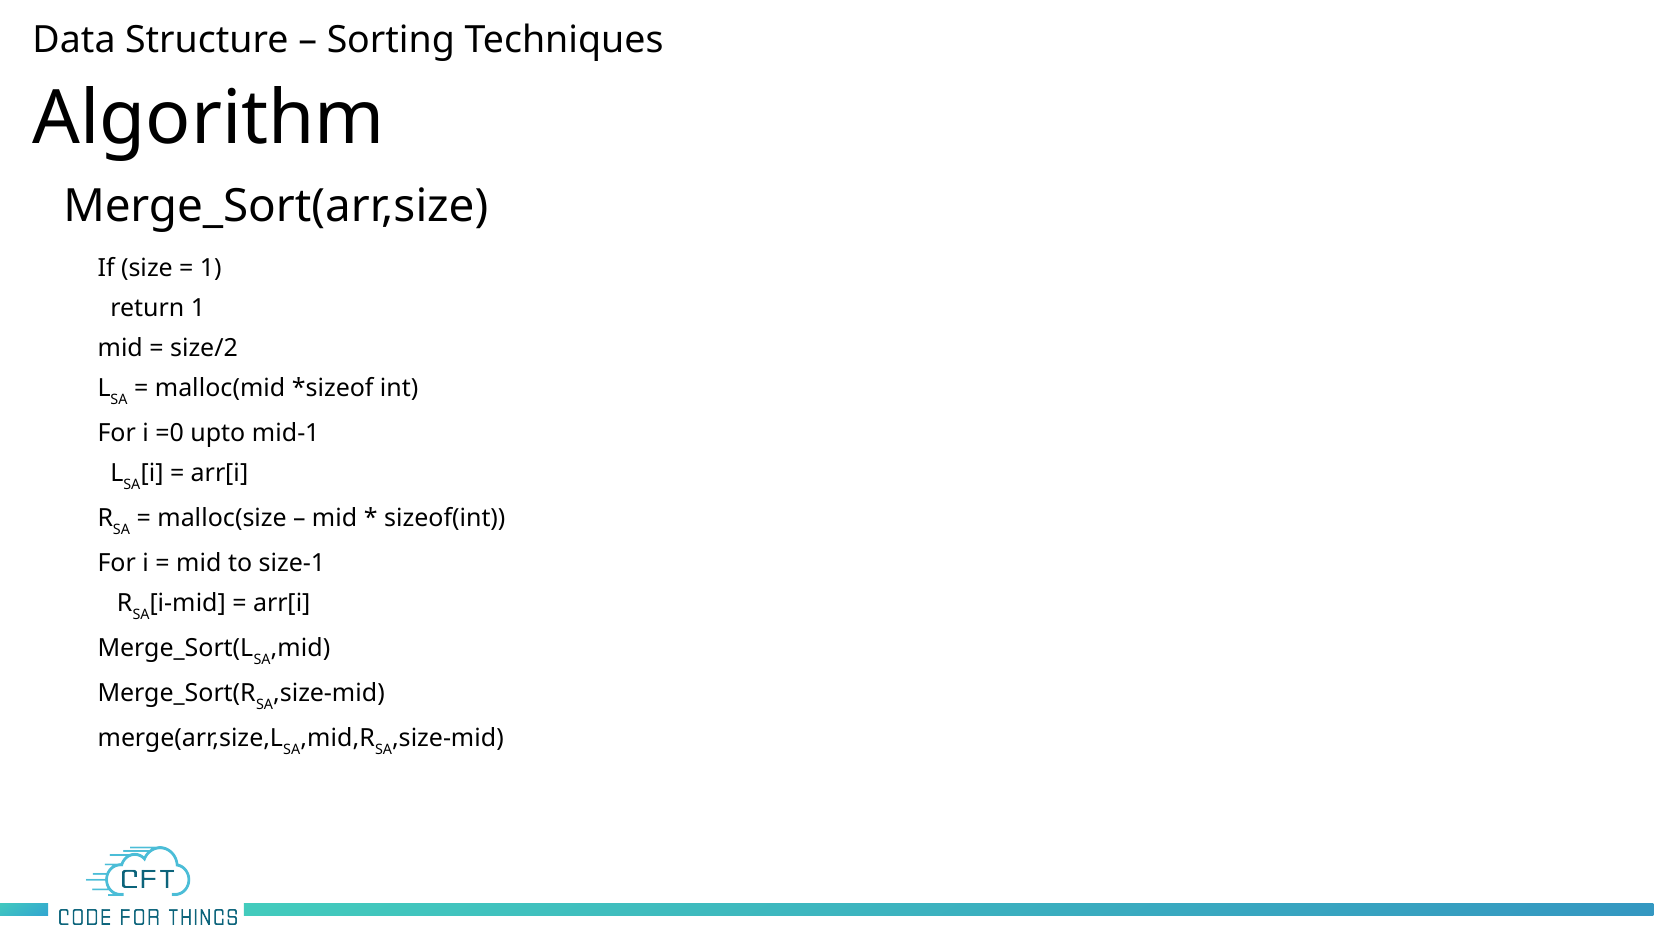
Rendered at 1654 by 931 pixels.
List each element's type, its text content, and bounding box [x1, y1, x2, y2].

picture [59, 846, 237, 925]
title Data Structure – Sorting Techniques Algorithm [32, 12, 1184, 166]
text_box If (size = 1) return 1 mid = size/2 LSA = malloc(mid *sizeof int) For i =0 upto mid-1 LSA[i] = arr[i] RSA = malloc(size – mid * sizeof(int)) For i = mid to size-1 RSA[i-mid] = arr[i] Merge_Sort(LSA,mid) Merge_Sort(RSA,size-mid) merge(arr,size,LSA,mid,RSA,size-mid) [82, 242, 686, 714]
text_box Merge_Sort(arr,size) [48, 165, 638, 234]
